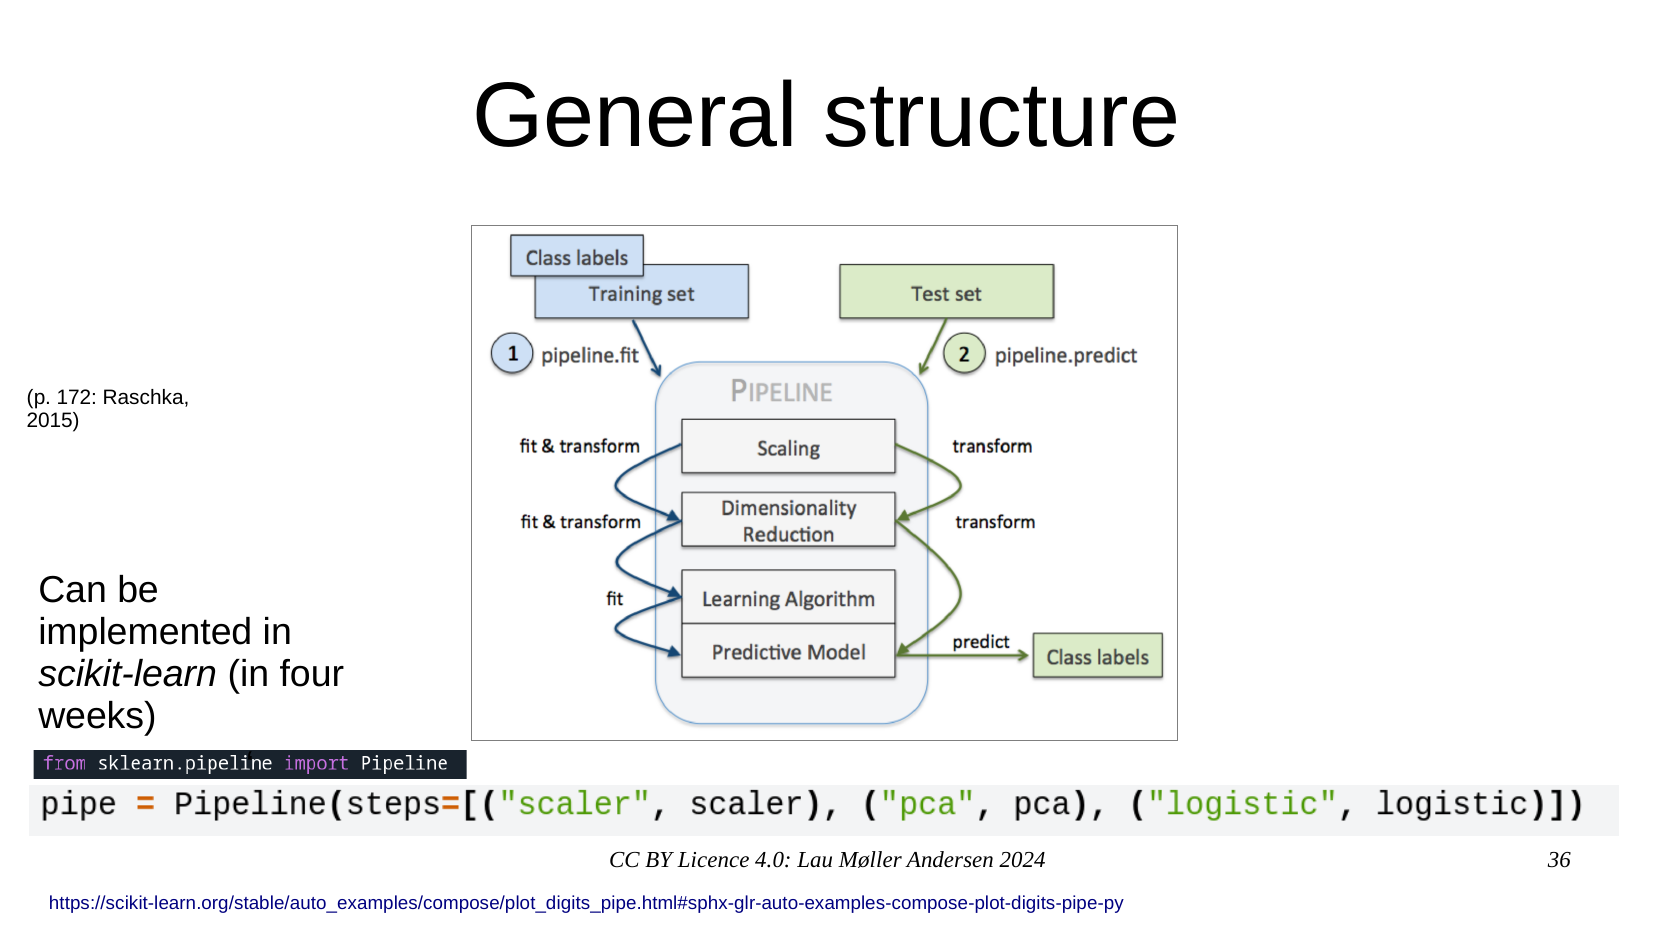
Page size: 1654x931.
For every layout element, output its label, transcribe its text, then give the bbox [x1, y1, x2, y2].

picture [33, 217, 1193, 779]
text_box https://scikit-learn.org/stable/auto_examples/compose/plot_digits_pipe.html#sphx-glr-auto-examples-compose-plot-digits-pipe-py [34, 884, 1560, 922]
text_box (p. 172: Raschka, 2015) [11, 377, 213, 440]
picture [29, 785, 1619, 836]
text_box Can be implemented in scikit-learn (in four weeks) [23, 561, 367, 744]
title General structure [82, 37, 1571, 193]
